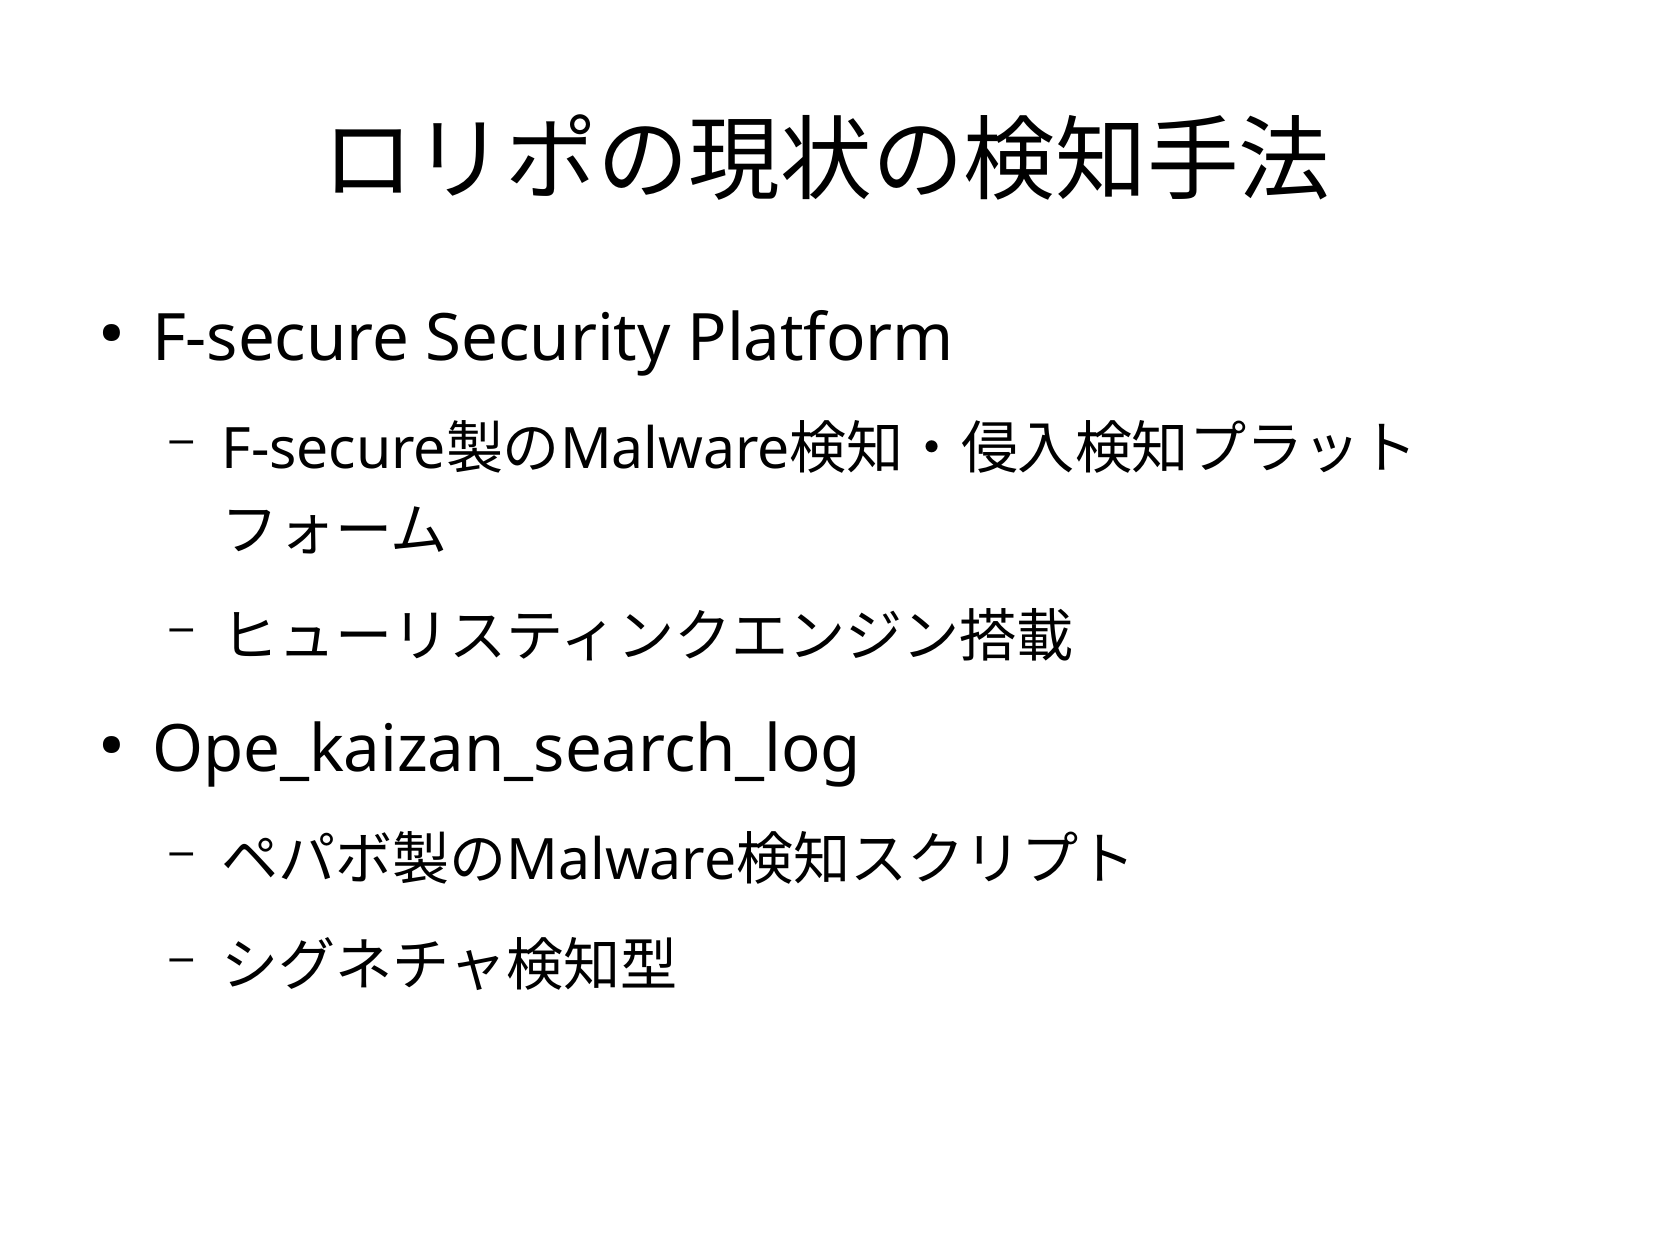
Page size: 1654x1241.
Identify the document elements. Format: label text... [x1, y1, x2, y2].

list F-secure Security Platform F-secure製のMalware検知・侵入検知プラットフォーム ヒューリスティンクエンジン搭載 Ope_kaizan_search_log ペパボ製のMalware検知スクリプト シグネチャ検知型 [82, 290, 1571, 1010]
title ロリポの現状の検知手法 [82, 49, 1571, 257]
